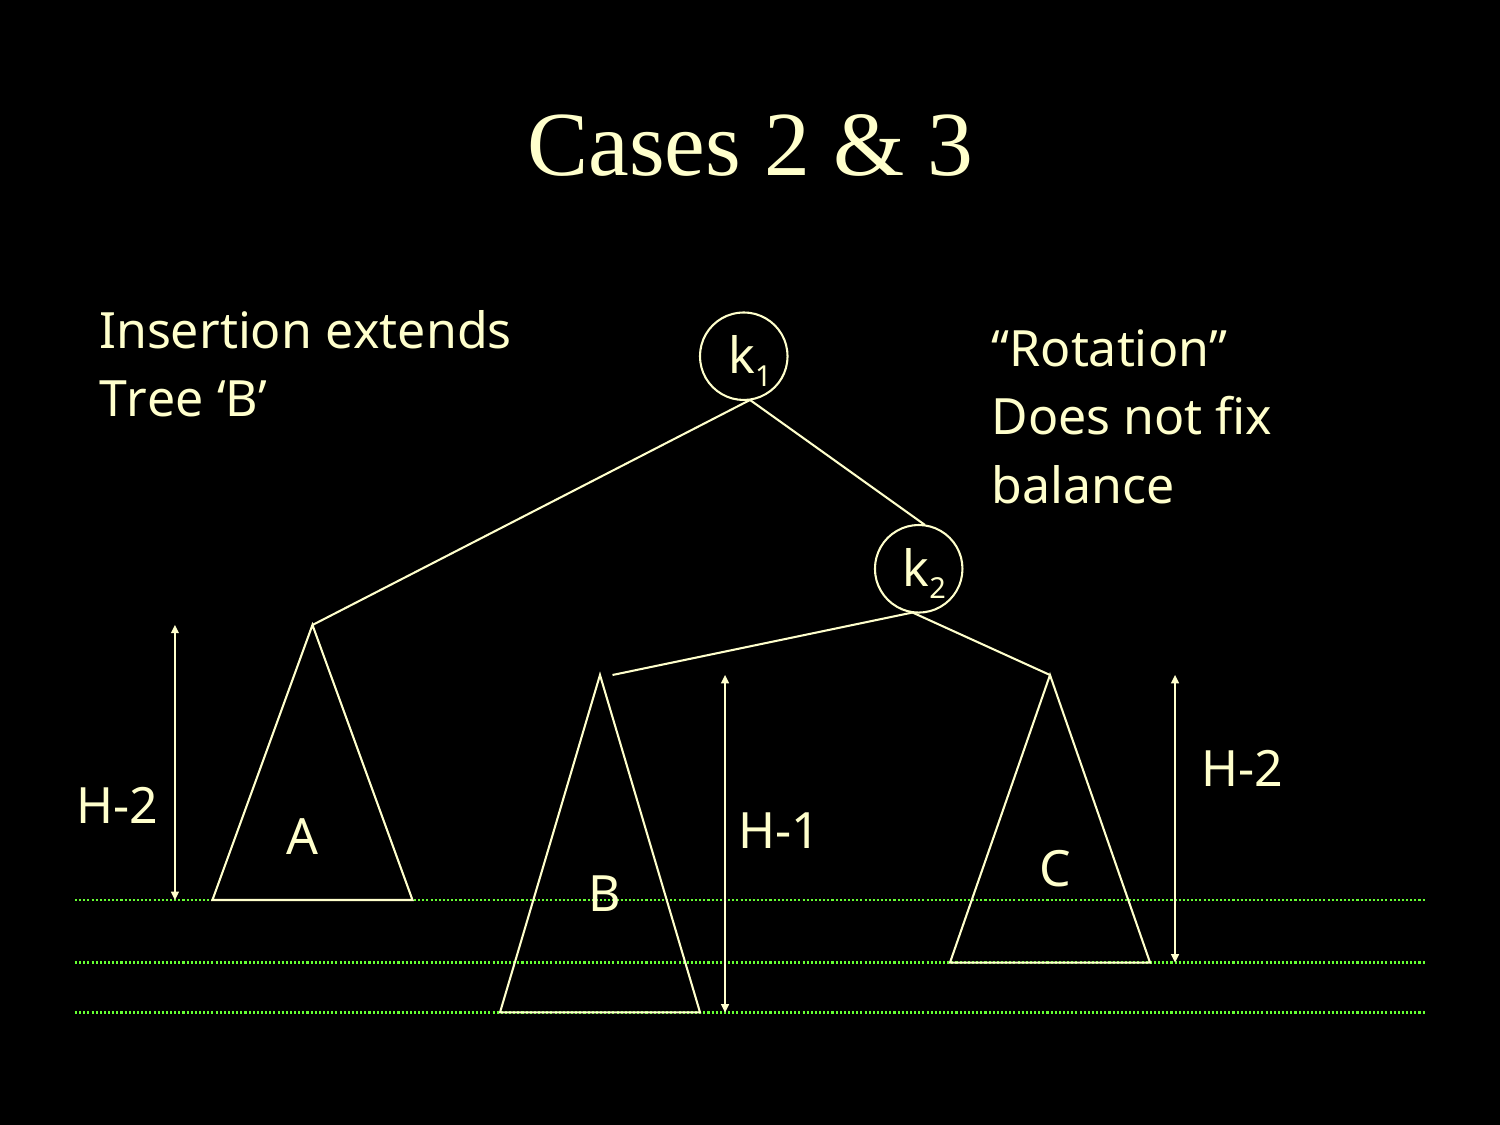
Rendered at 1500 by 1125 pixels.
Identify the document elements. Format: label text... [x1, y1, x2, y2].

text_box k2 [887, 524, 961, 615]
text_box “Rotation” Does not fix balance [977, 305, 1288, 526]
text_box B [573, 849, 636, 934]
title Cases 2 & 3 [22, 50, 1480, 240]
text_box H-2 [61, 762, 173, 847]
text_box H-1 [726, 787, 836, 872]
text_box A [271, 792, 334, 877]
text_box Insertion extends Tree ‘B’ [84, 287, 541, 440]
text_box C [1024, 824, 1086, 909]
text_box k1 [713, 312, 787, 403]
text_box H-2 [1186, 724, 1298, 809]
